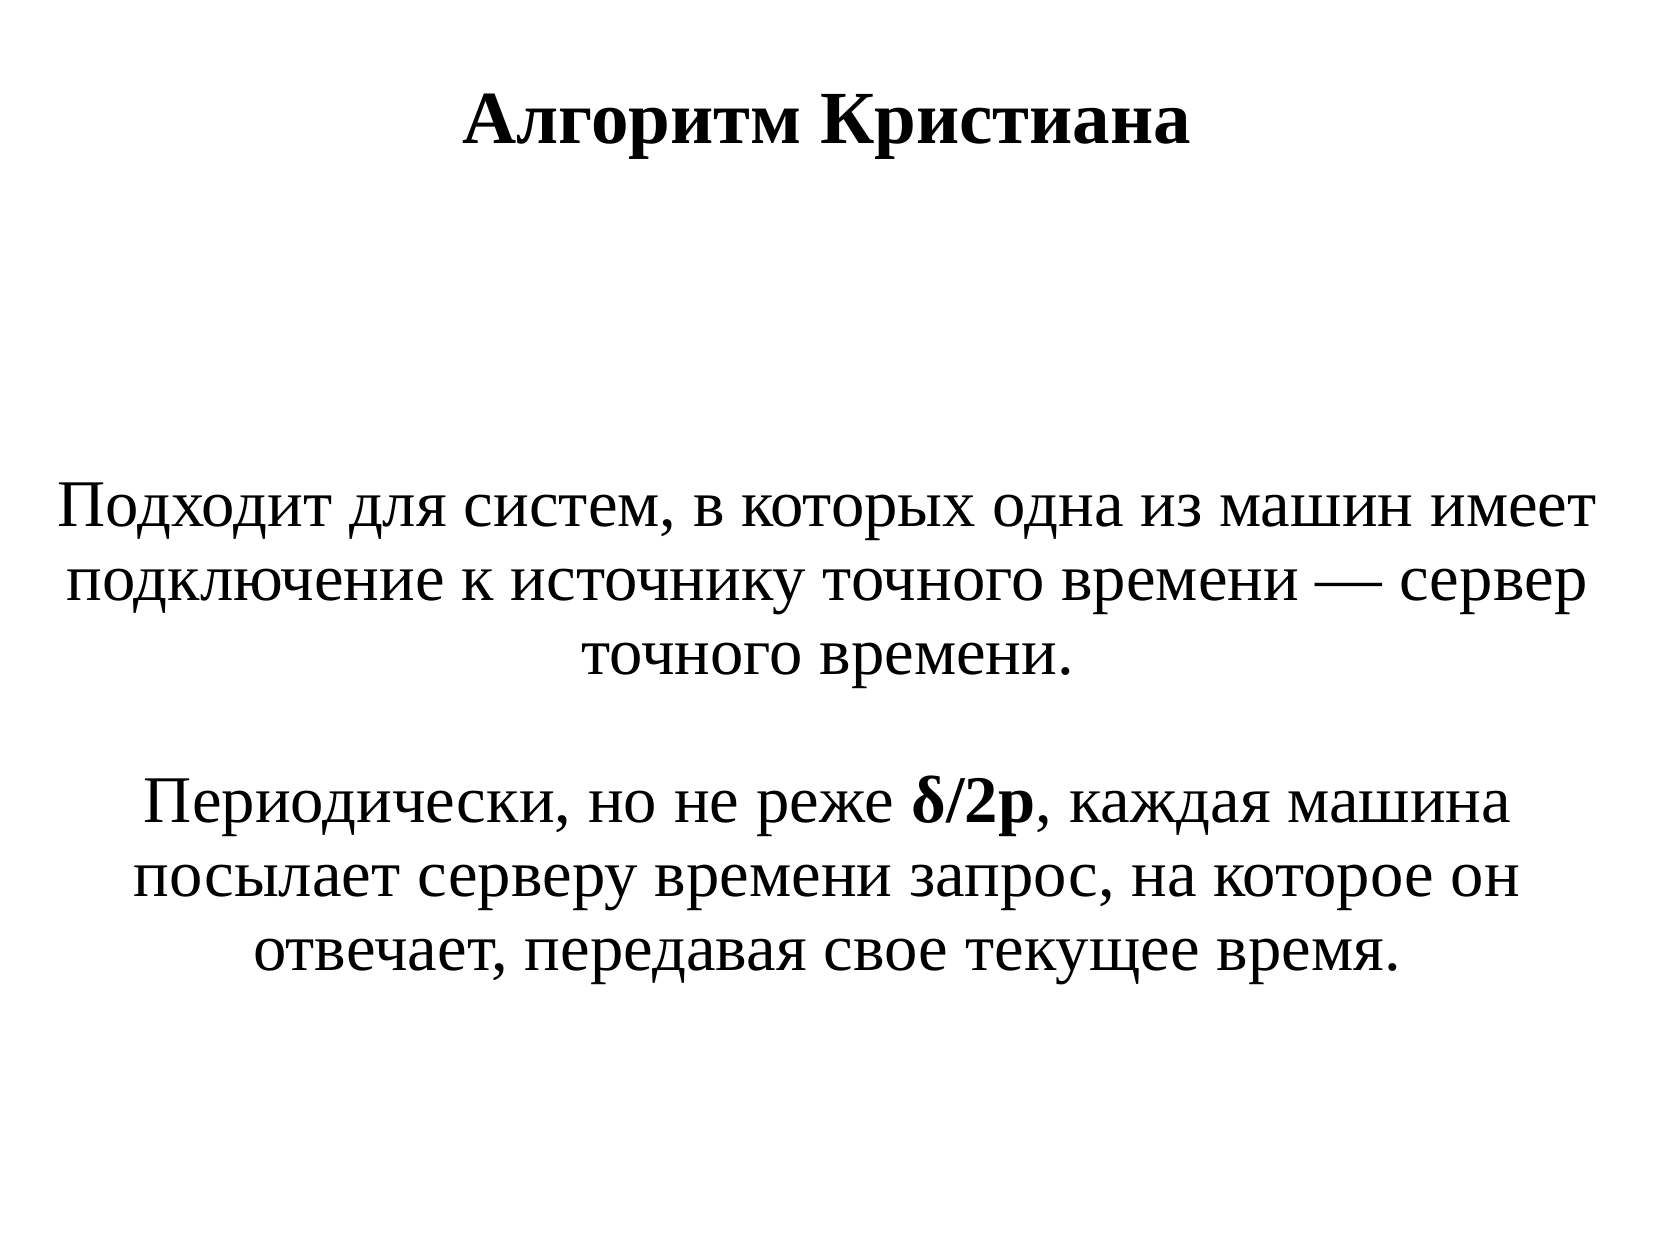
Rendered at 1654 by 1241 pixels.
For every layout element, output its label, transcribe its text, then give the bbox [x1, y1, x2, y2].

subtitle Подходит для систем, в которых одна из машин имеет подключение к источнику точного времени — сервер точного времени. Периодически, но не реже δ/2p, каждая машина посылает серверу времени запрос, на которое он отвечает, передавая свое текущее время. [30, 236, 1626, 1215]
title Алгоритм Кристиана [30, 27, 1624, 210]
